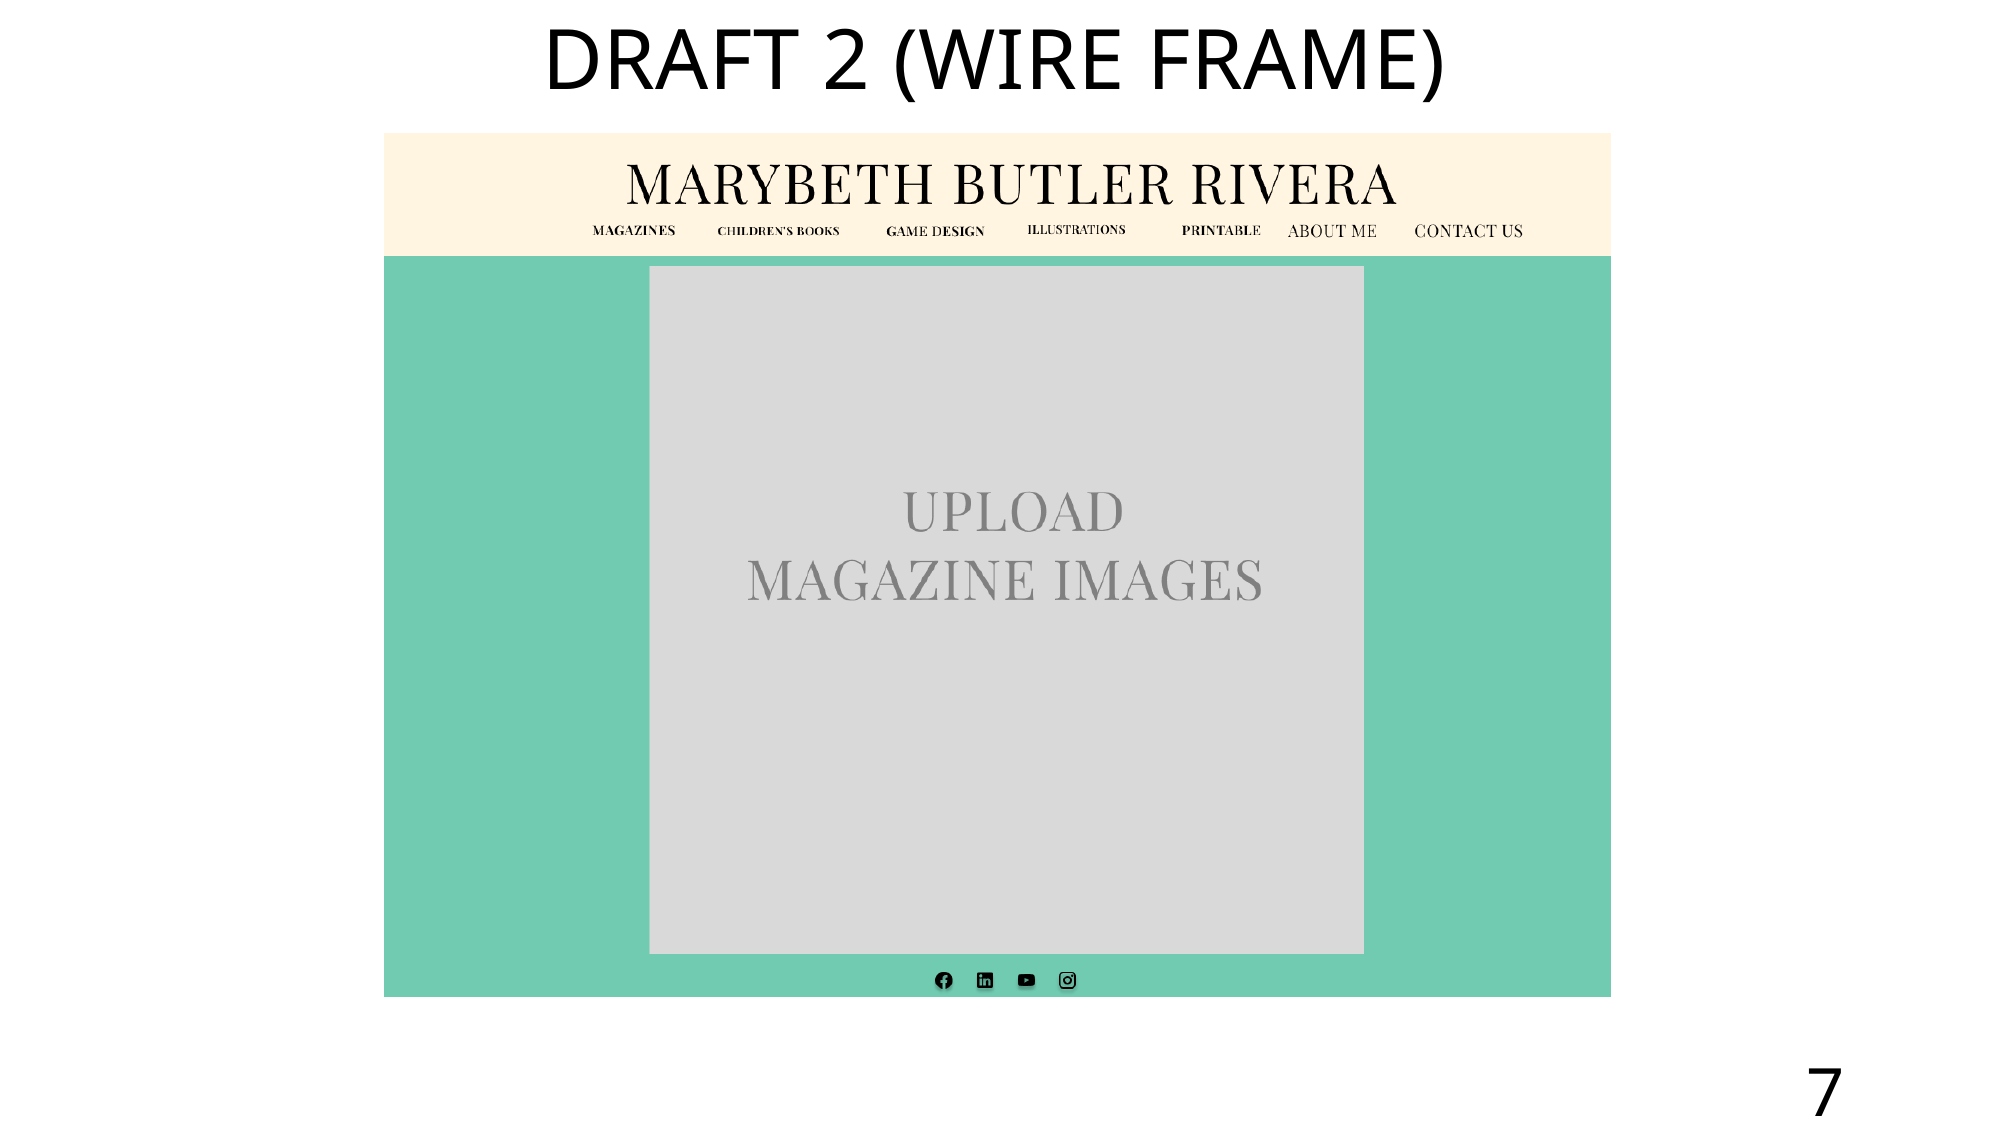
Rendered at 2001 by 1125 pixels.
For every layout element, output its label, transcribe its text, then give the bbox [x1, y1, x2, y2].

title DRAFT 2 (Wire Frame) [117, 0, 1872, 214]
picture [384, 133, 1611, 997]
slide_number 7 [1791, 1042, 1902, 1103]
